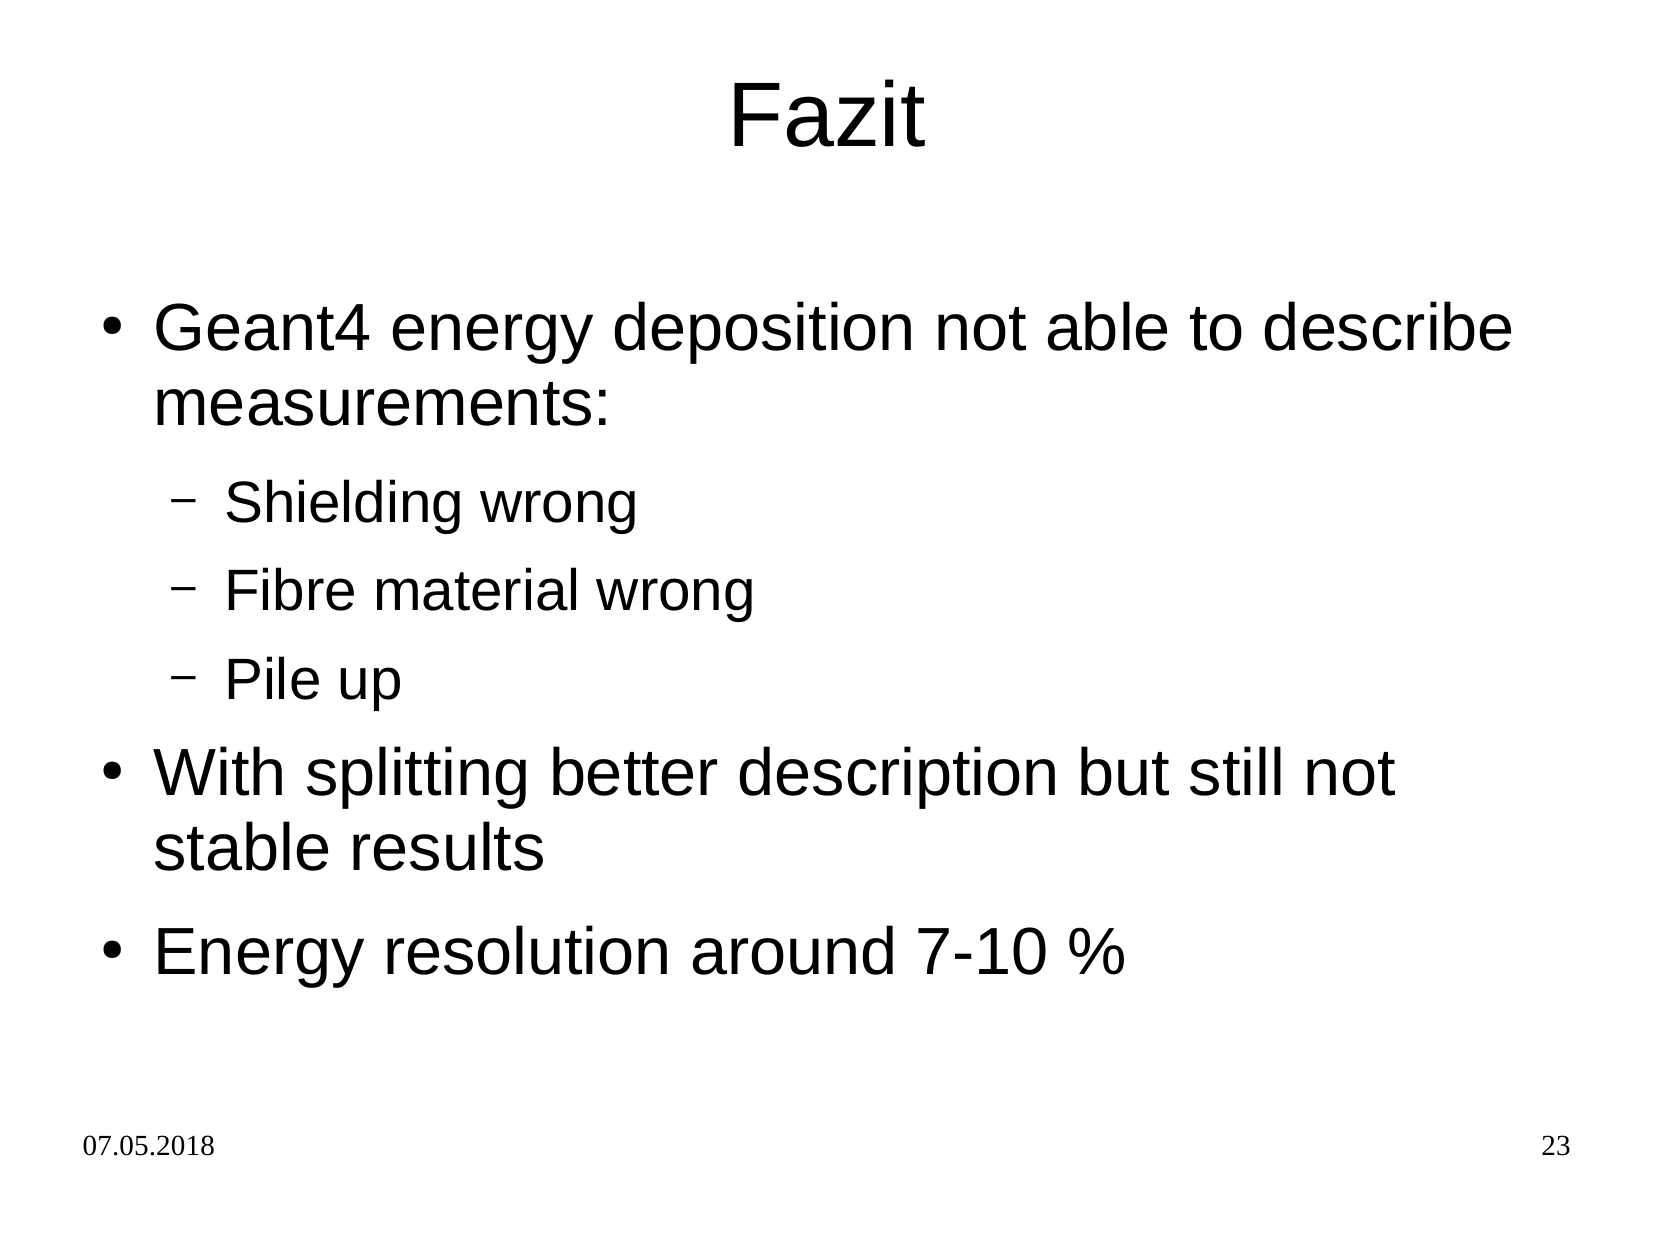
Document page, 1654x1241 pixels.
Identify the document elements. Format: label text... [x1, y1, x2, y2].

title Fazit [82, 49, 1571, 181]
list Geant4 energy deposition not able to describe measurements: Shielding wrong Fibre material wrong Pile up With splitting better description but still not stable results Energy resolution around 7-10 % [82, 290, 1571, 1010]
